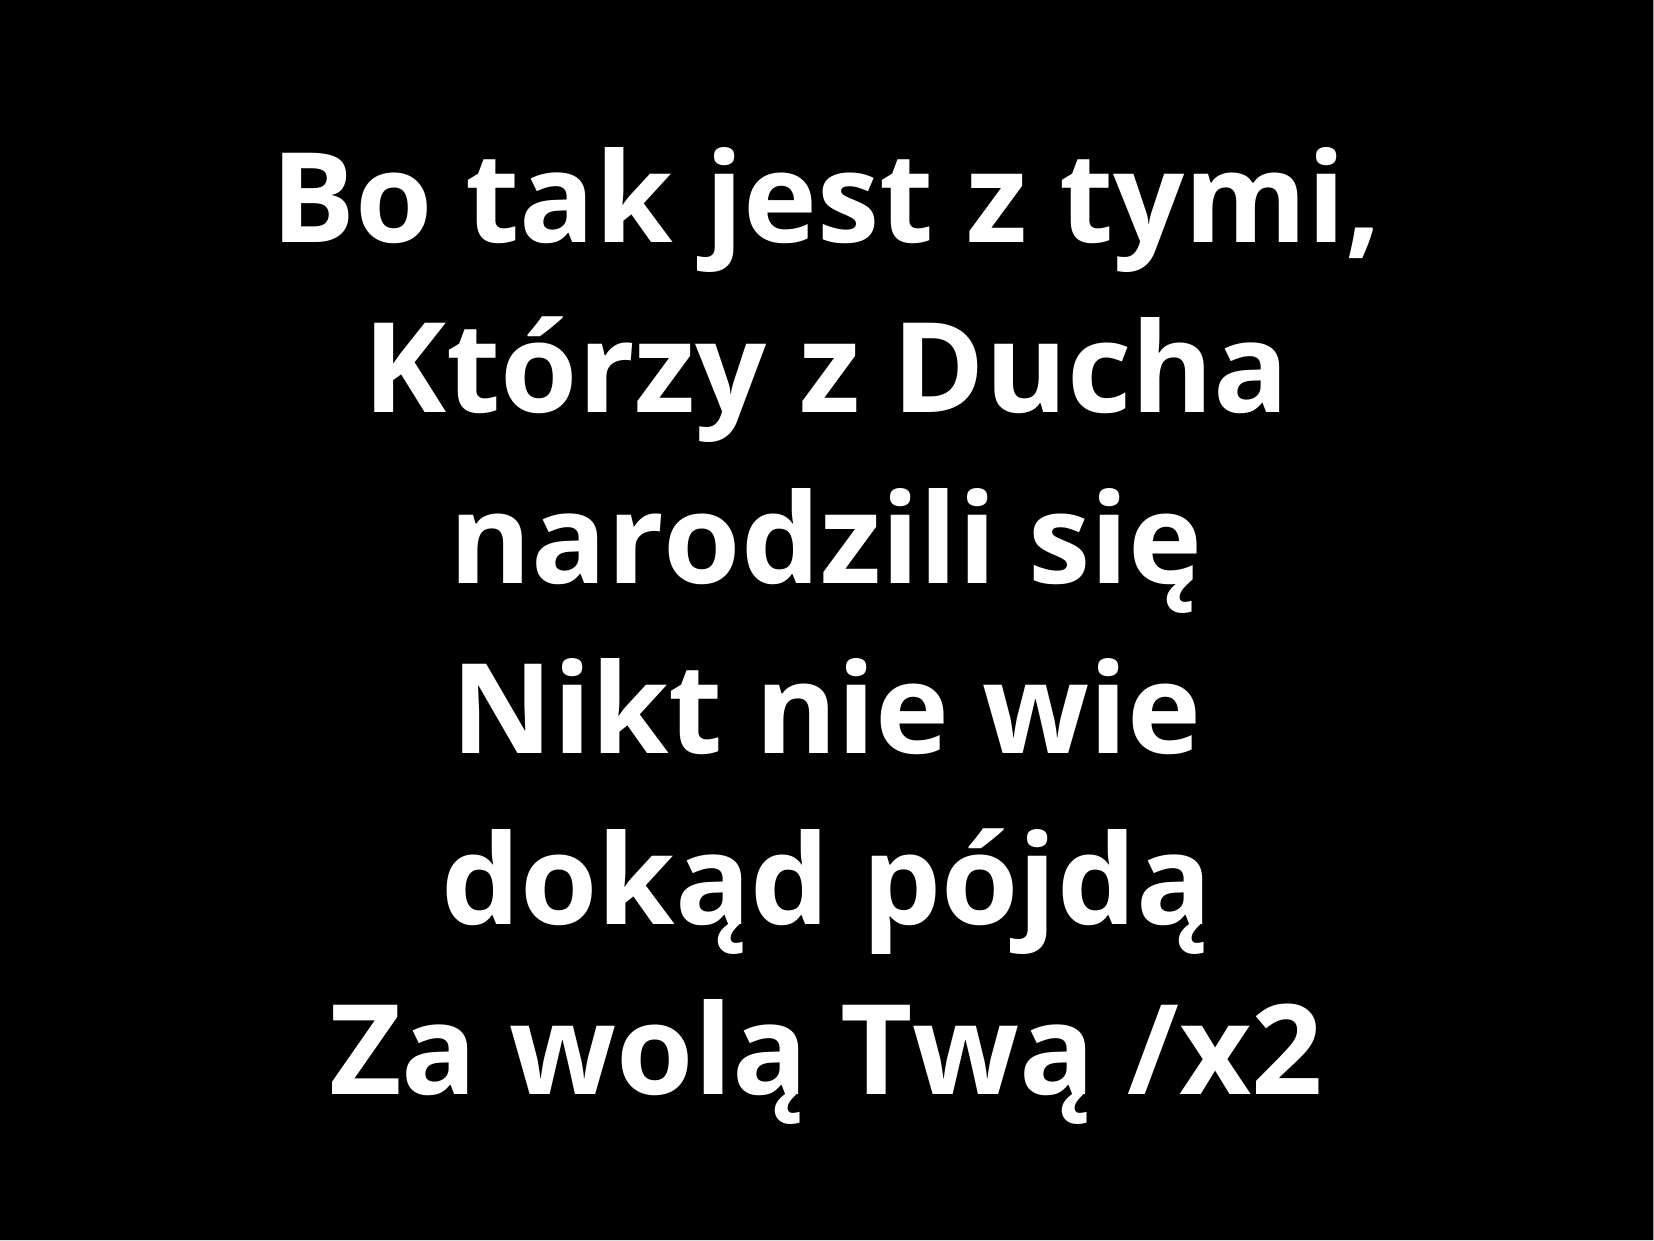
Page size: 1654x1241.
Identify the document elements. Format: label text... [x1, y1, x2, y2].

title Bo tak jest z tymi, Którzy z Ducha narodzili się Nikt nie wie dokąd pójdą Za wolą Twą /x2 [0, 0, 1654, 1241]
